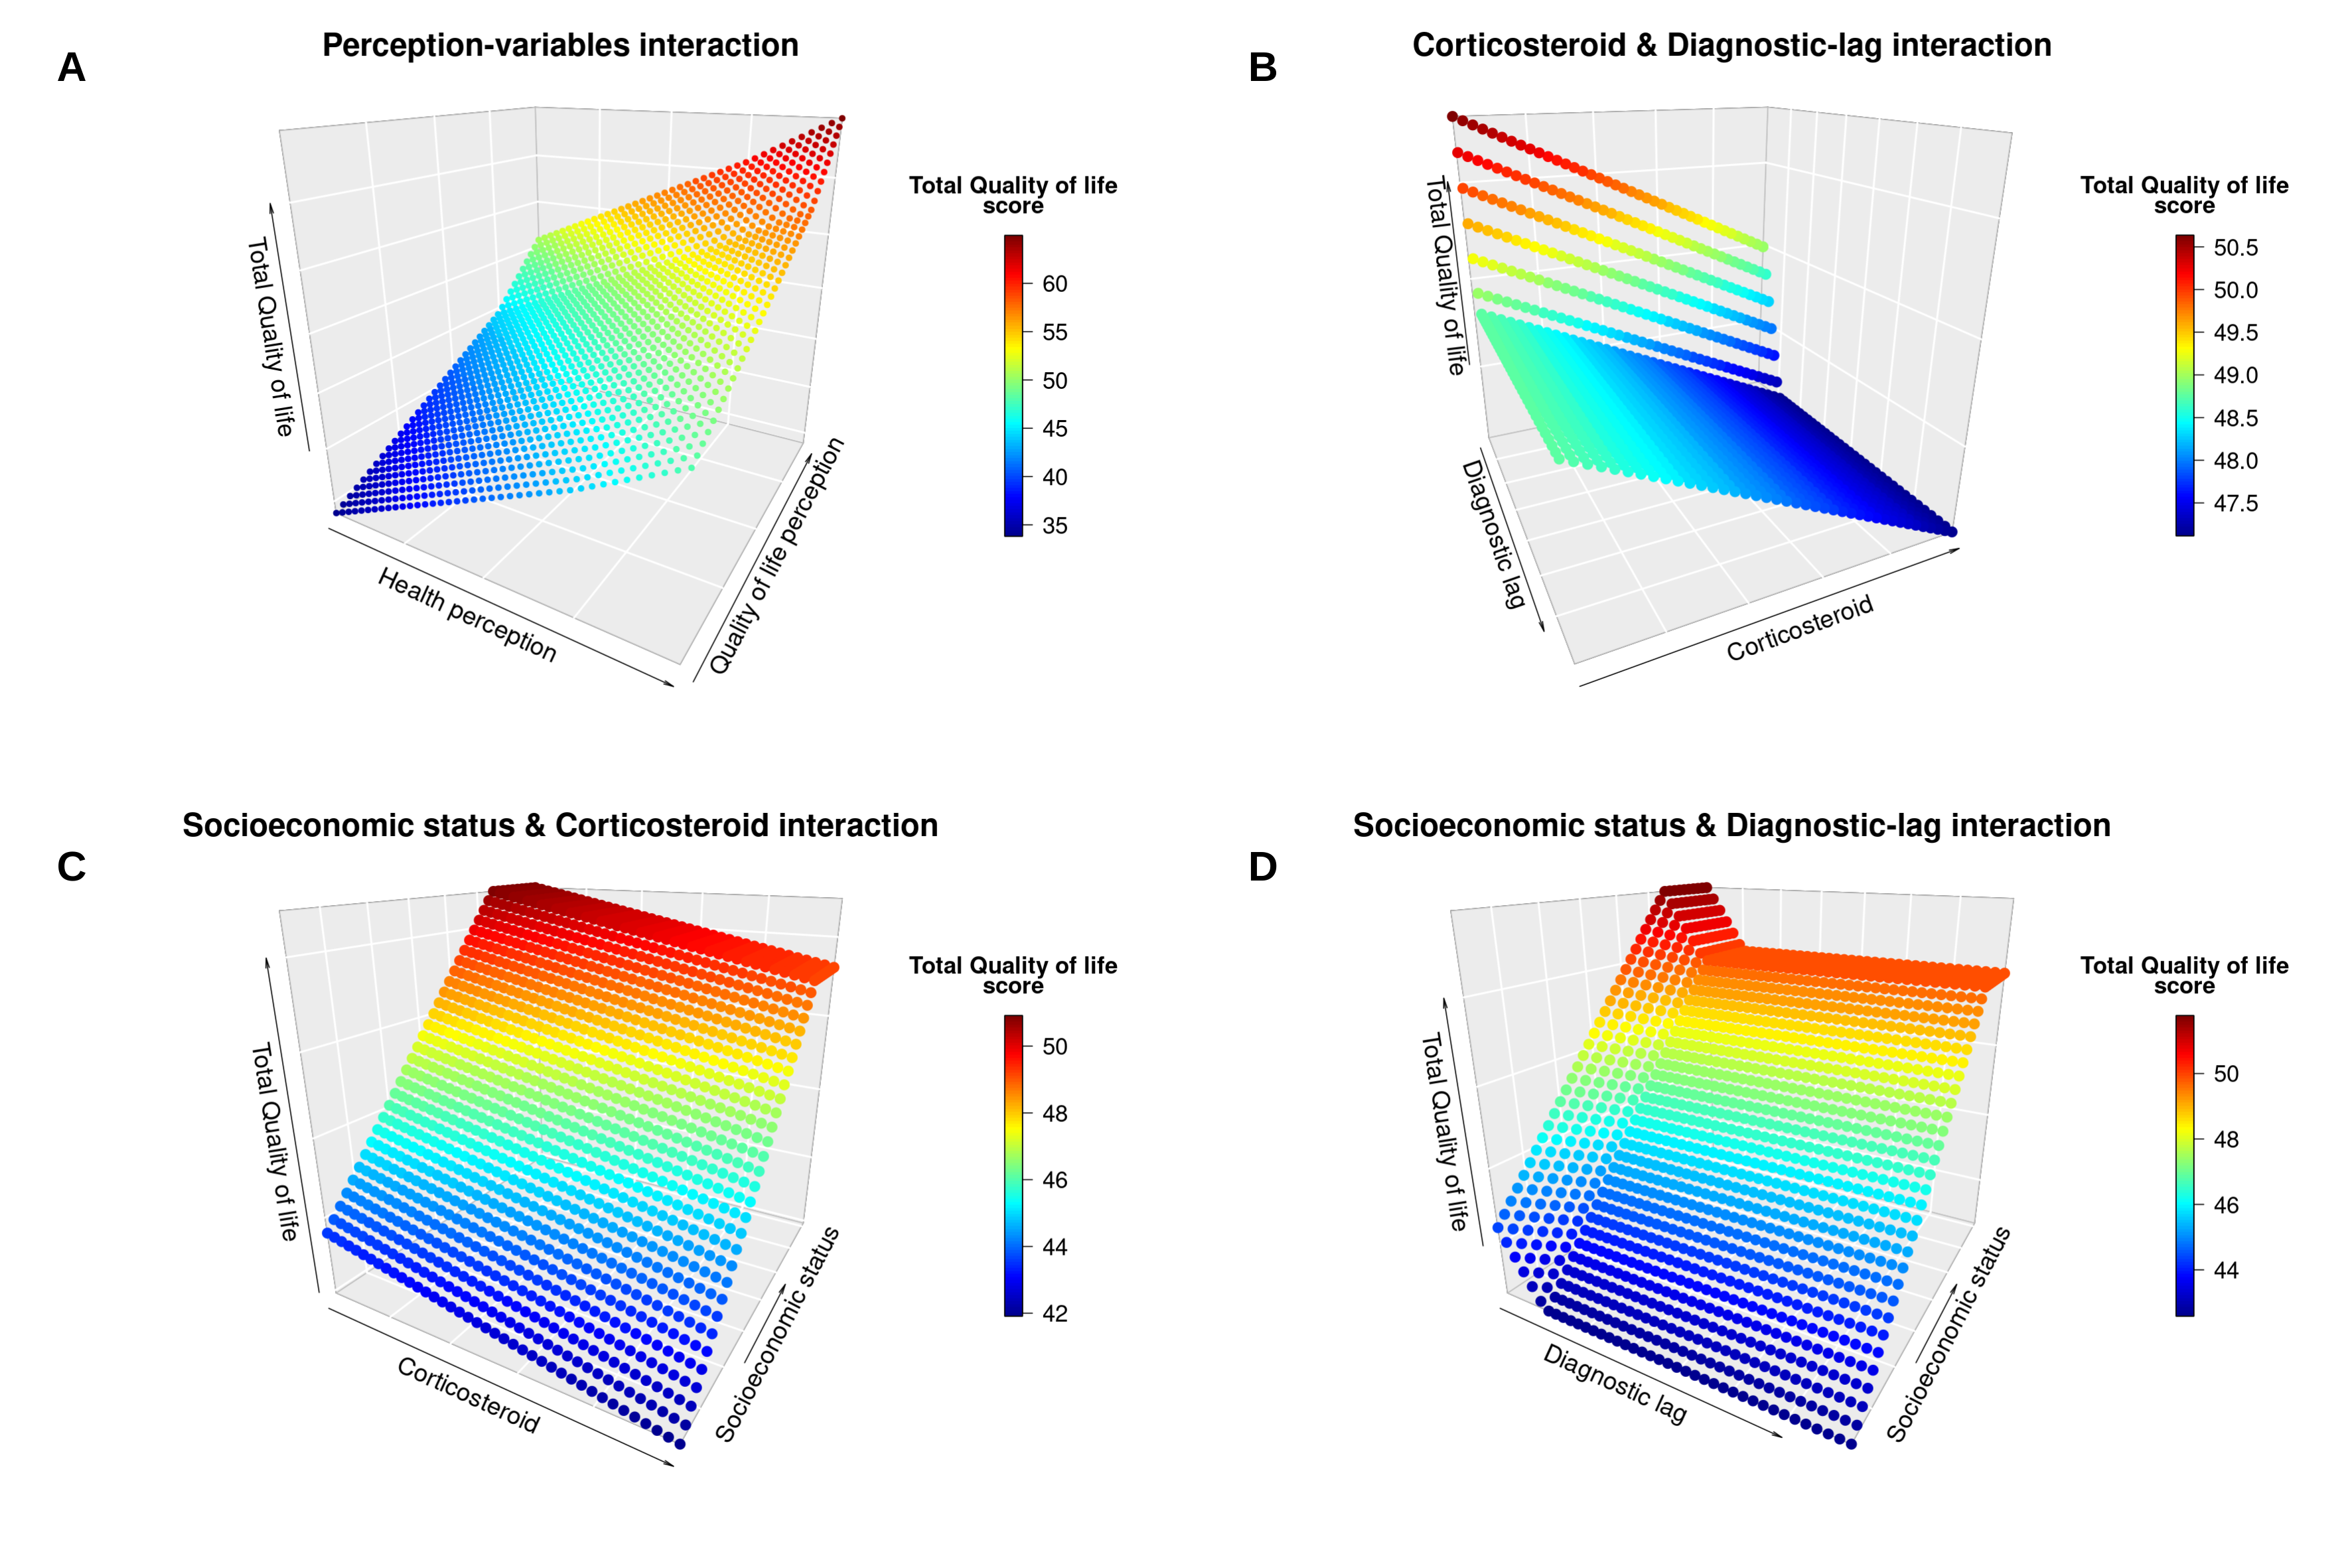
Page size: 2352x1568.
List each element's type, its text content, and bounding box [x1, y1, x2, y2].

text_box A [46, 39, 106, 96]
text_box B [1238, 39, 1297, 96]
picture [0, 3, 2347, 1568]
text_box D [1238, 838, 1297, 895]
text_box C [46, 838, 106, 895]
